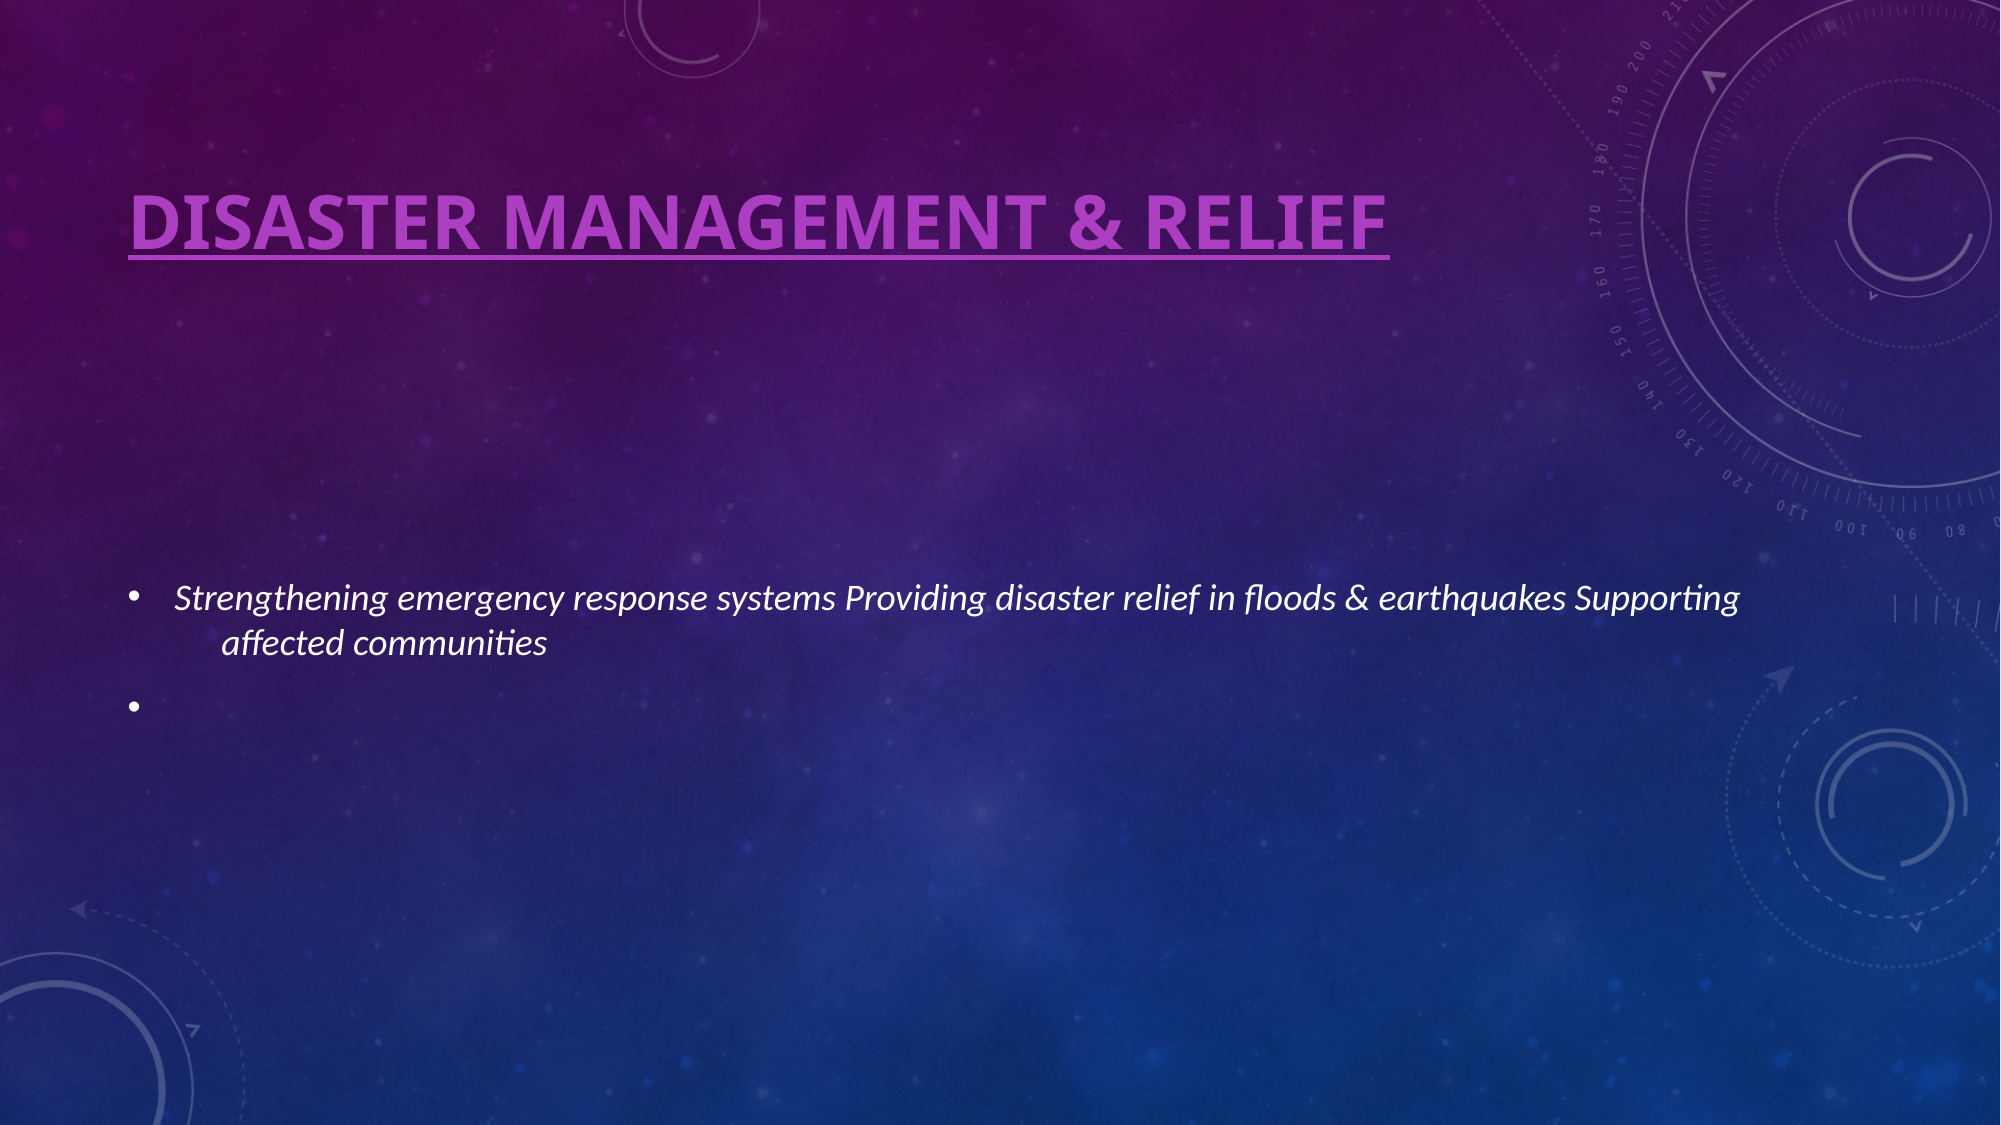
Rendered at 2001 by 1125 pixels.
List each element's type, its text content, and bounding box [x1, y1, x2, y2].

list Strengthening emergency response systems Providing disaster relief in floods & earthquakes Supporting affected communities [112, 351, 1775, 950]
title Disaster Management & Relief [112, 99, 1775, 339]
